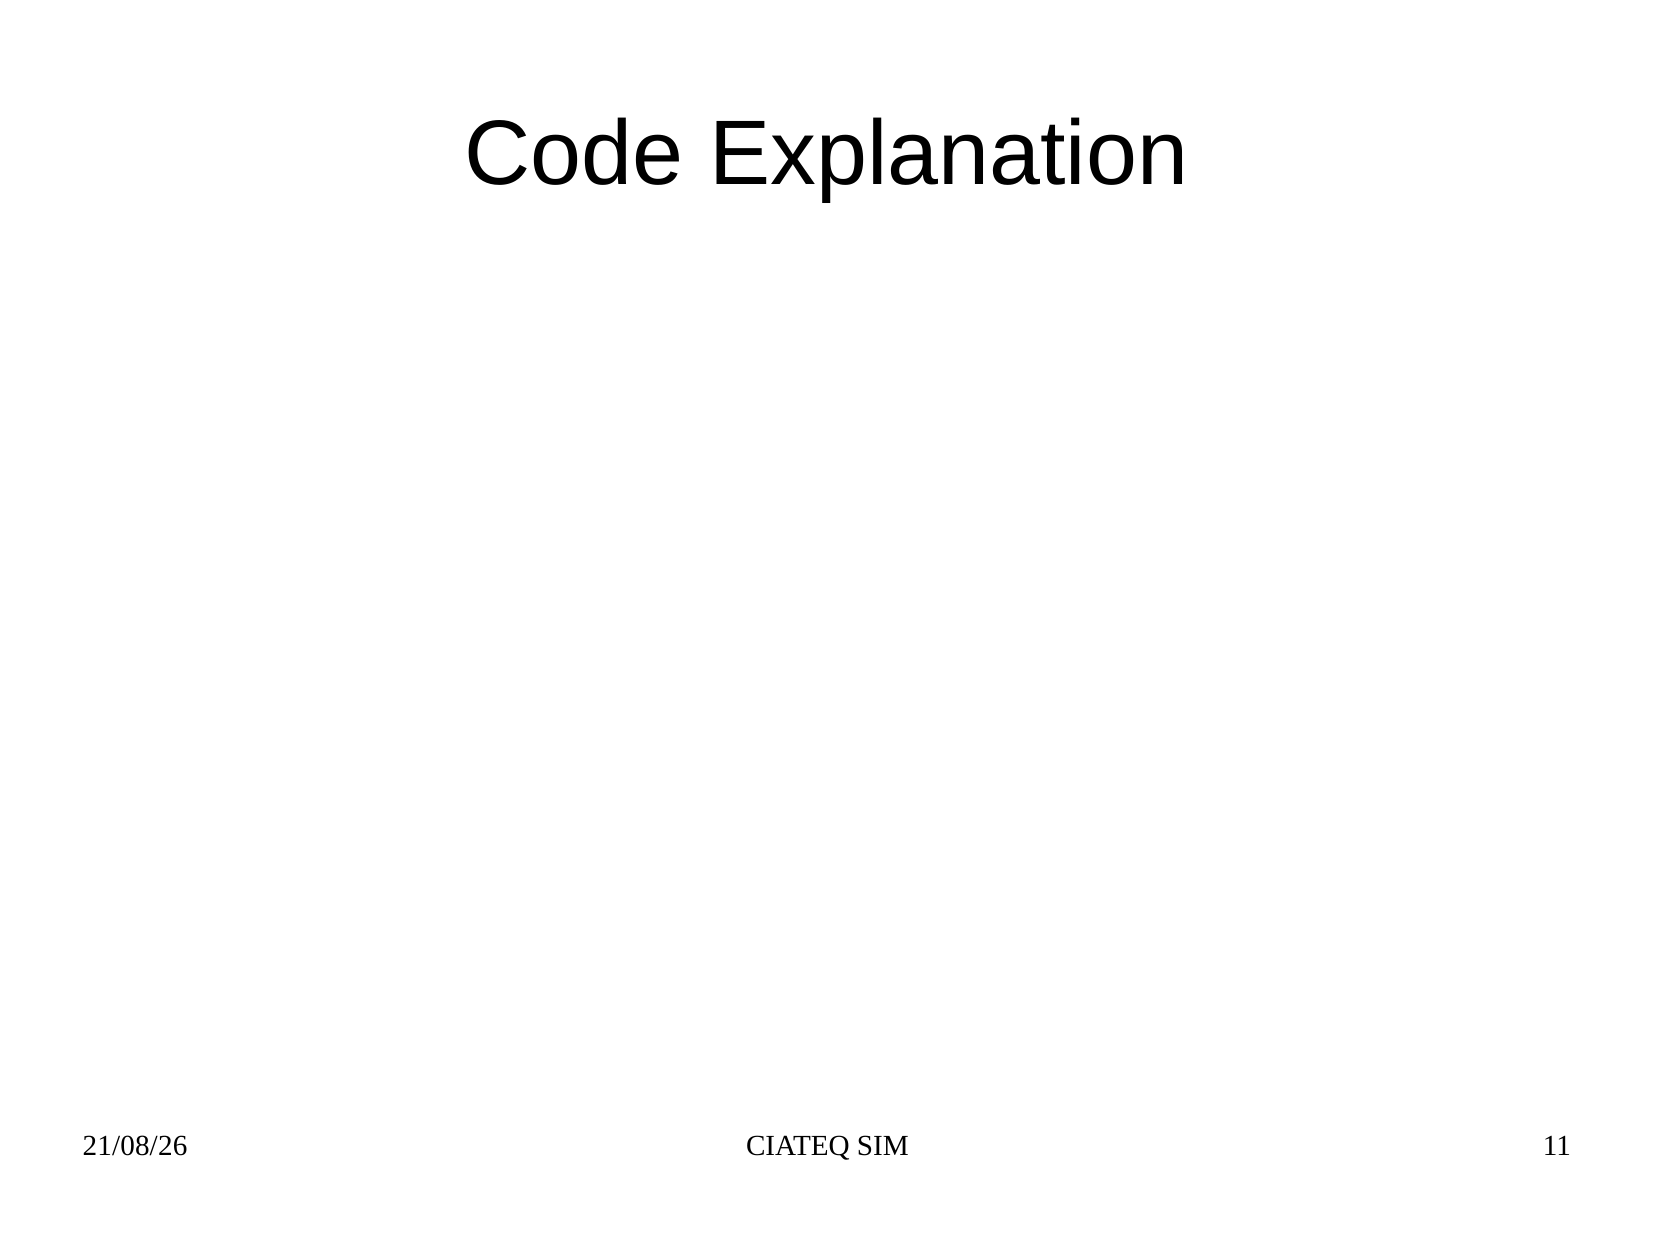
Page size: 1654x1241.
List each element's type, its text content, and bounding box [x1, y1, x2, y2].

title Code Explanation [82, 49, 1571, 257]
